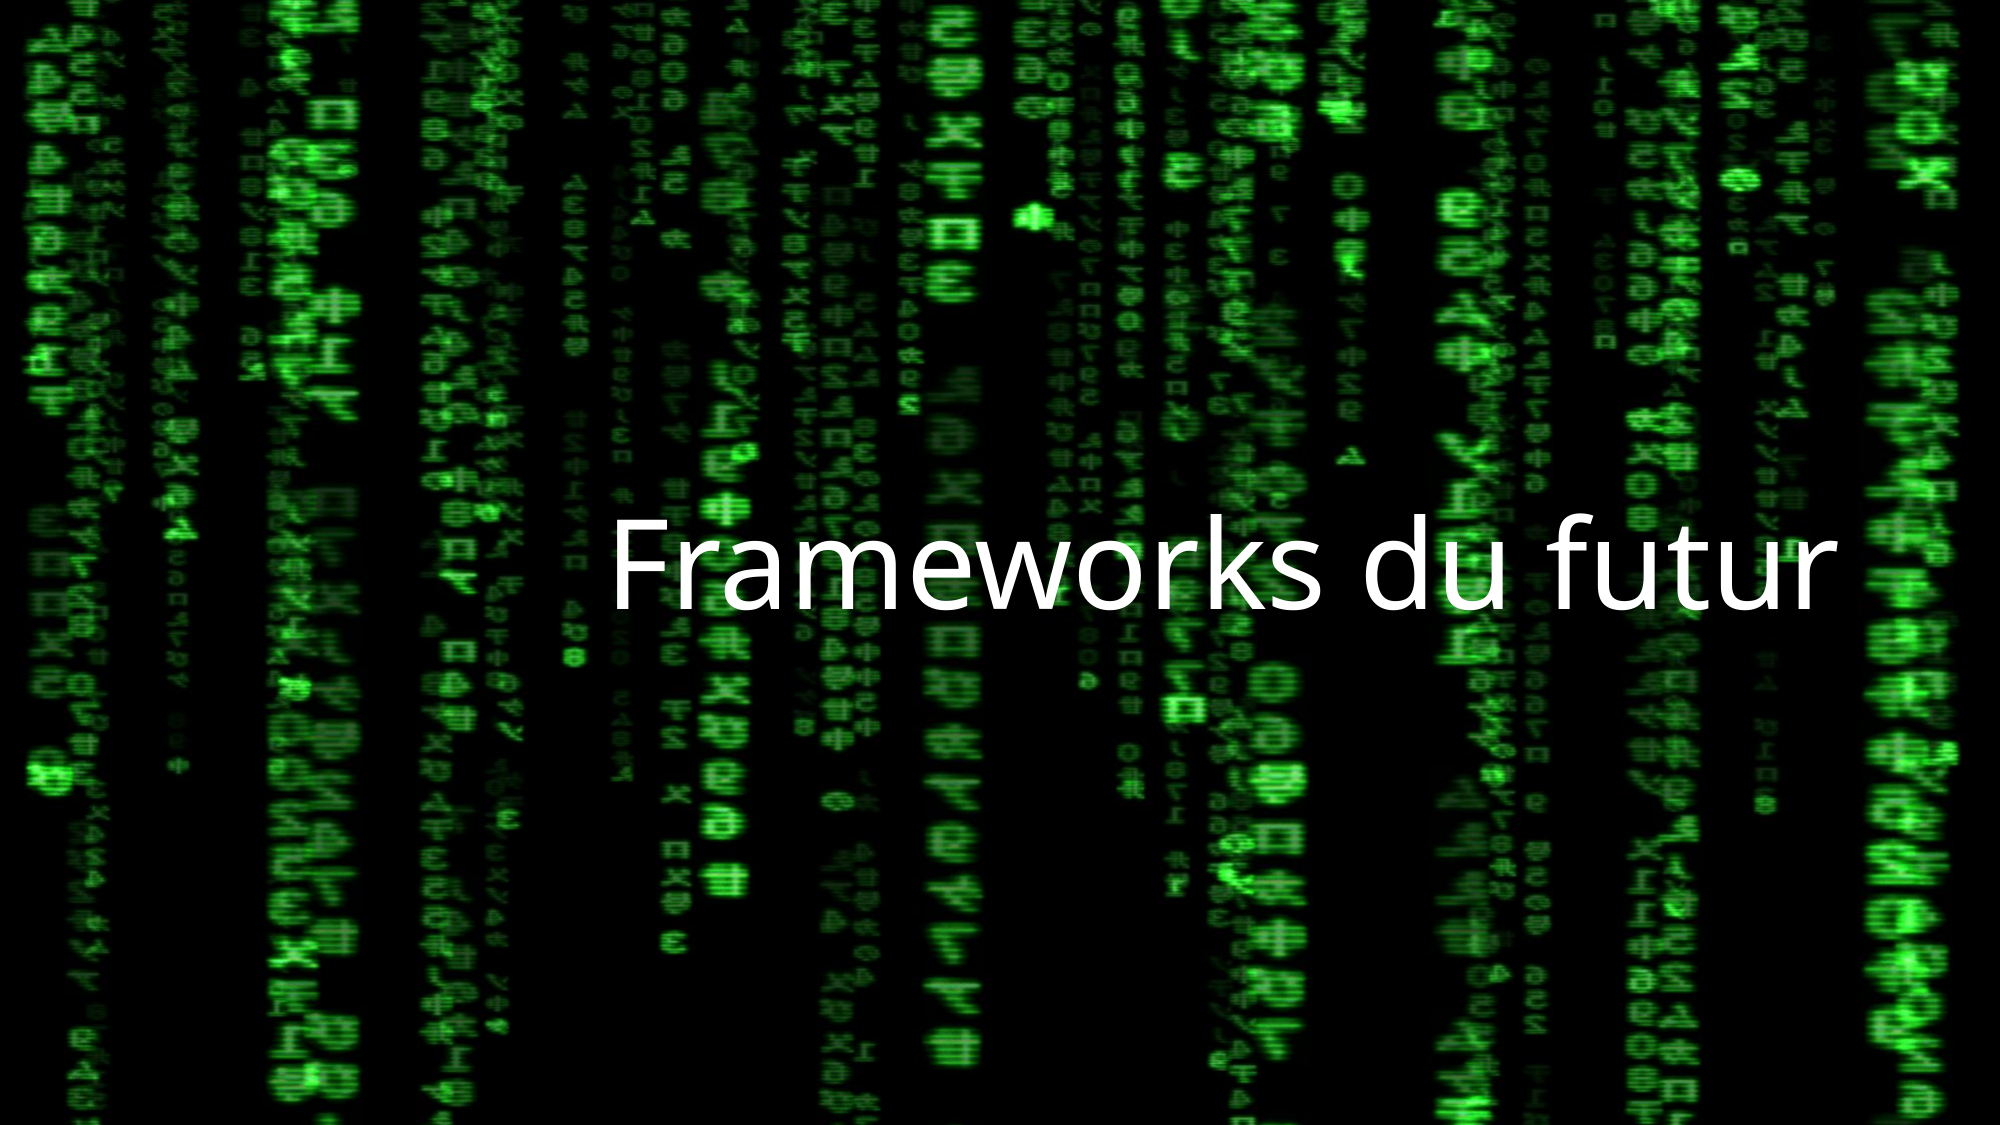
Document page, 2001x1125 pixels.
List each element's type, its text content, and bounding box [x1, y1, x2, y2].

text_box Frameworks du futur [0, 0, 2000, 1125]
